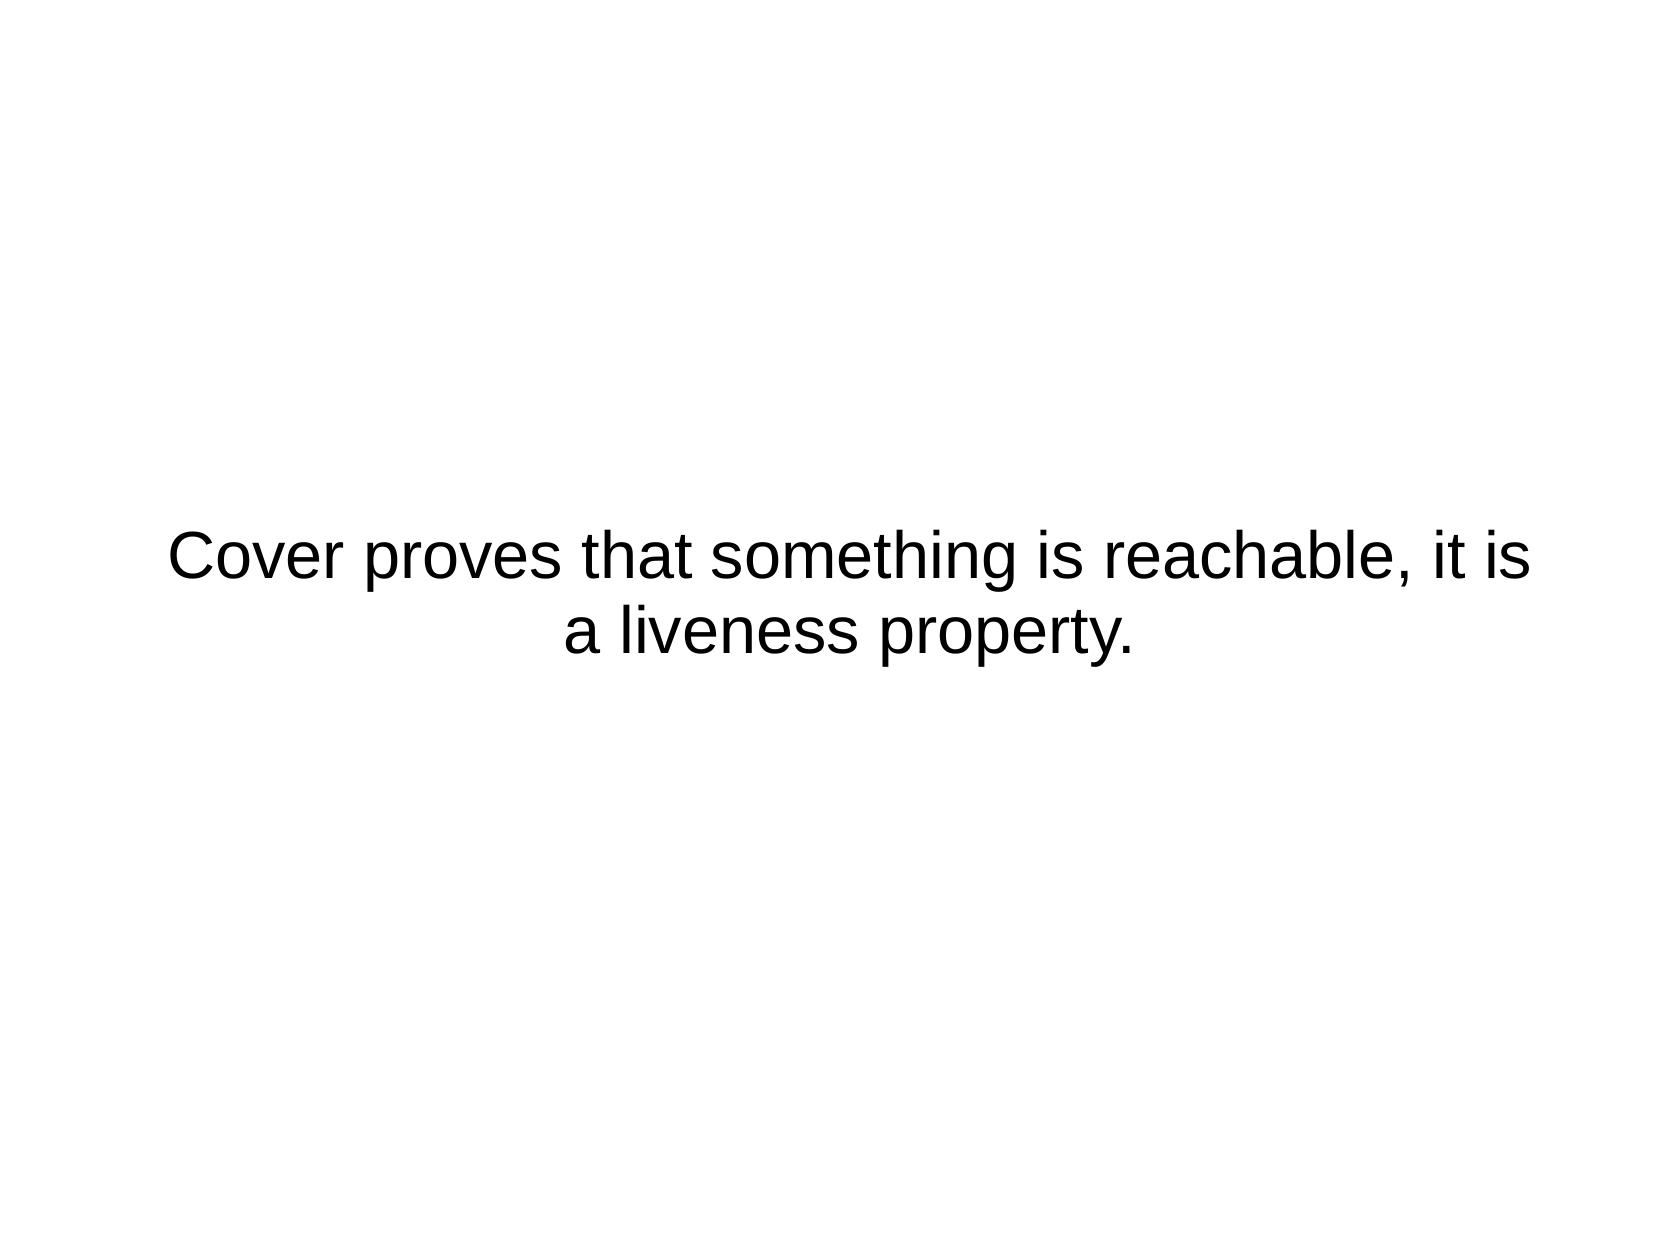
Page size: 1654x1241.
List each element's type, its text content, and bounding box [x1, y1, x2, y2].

list Cover proves that something is reachable, it is a liveness property. [70, 414, 1560, 774]
